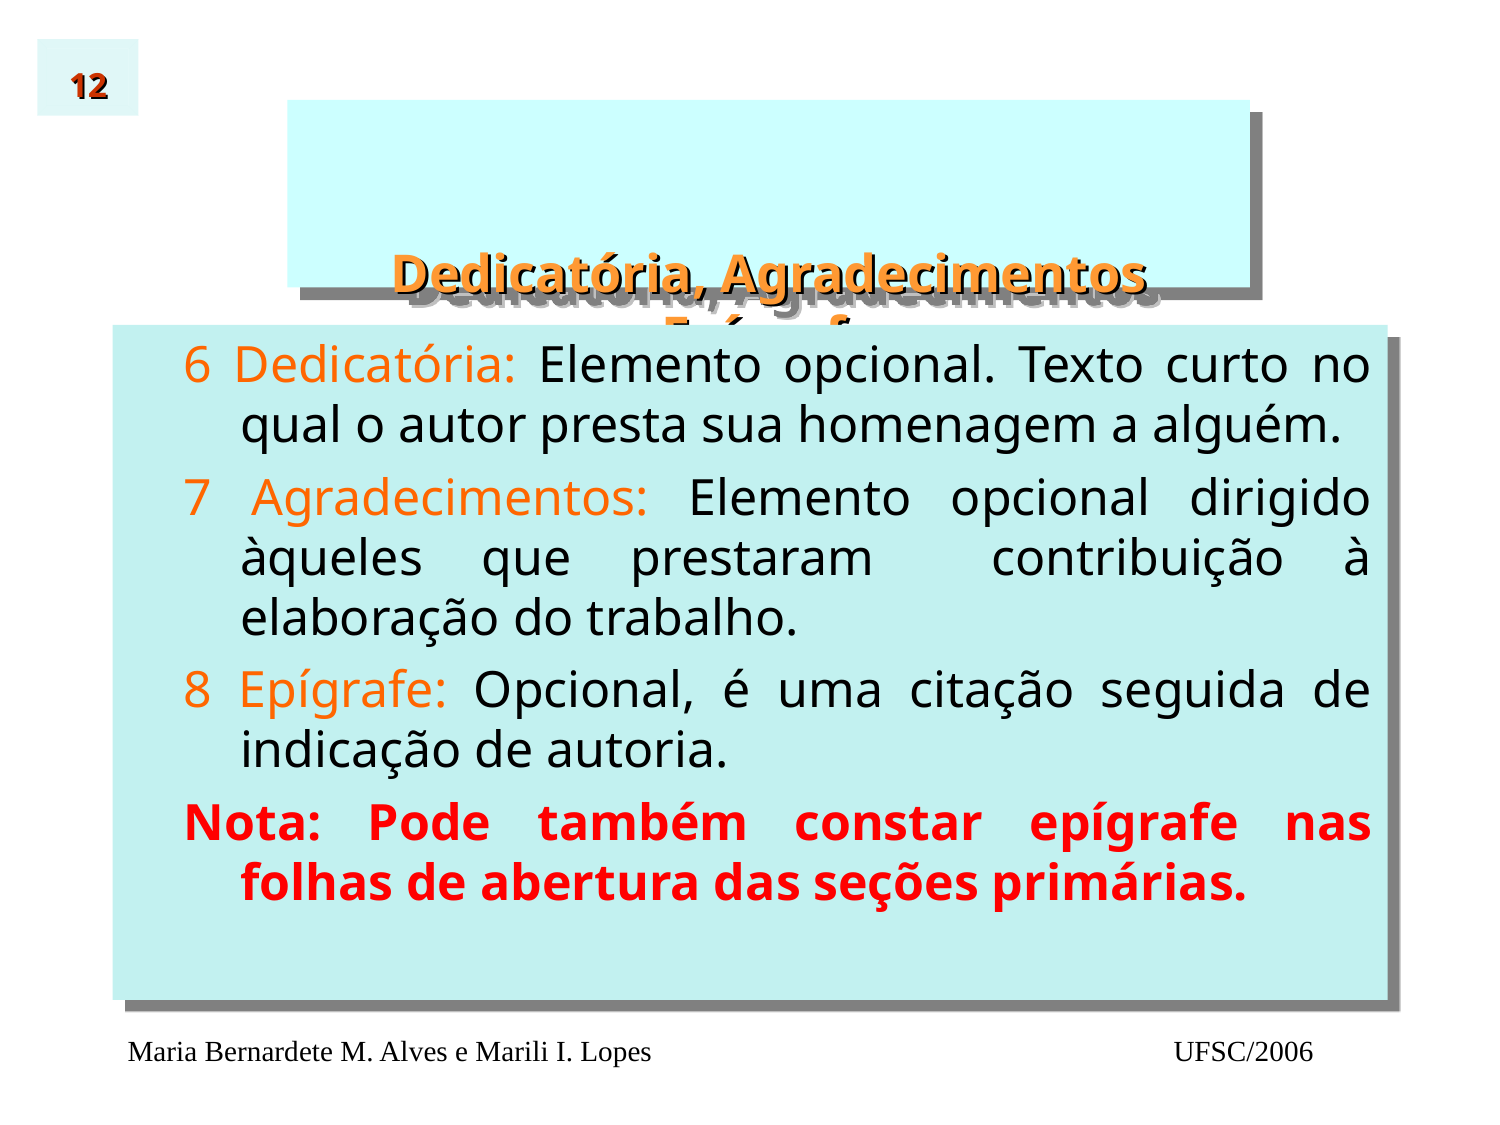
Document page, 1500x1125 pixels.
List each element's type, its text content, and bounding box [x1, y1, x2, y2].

title Dedicatória, Agradecimentos Epígrafe [287, 99, 1250, 288]
text_box UFSC/2006 [1062, 1025, 1426, 1101]
list 6 Dedicatória: Elemento opcional. Texto curto no qual o autor presta sua homenagem a alguém. 7 Agradecimentos: Elemento opcional dirigido àqueles que prestaram contribuição à elaboração do trabalho. 8 Epígrafe: Opcional, é uma citação seguida de indicação de autoria. Nota: Pode também constar epígrafe nas folhas de abertura das seções primárias. [112, 324, 1388, 1000]
text_box Maria Bernardete M. Alves e Marili I. Lopes [112, 1025, 901, 1101]
text_box 12 [37, 39, 139, 116]
